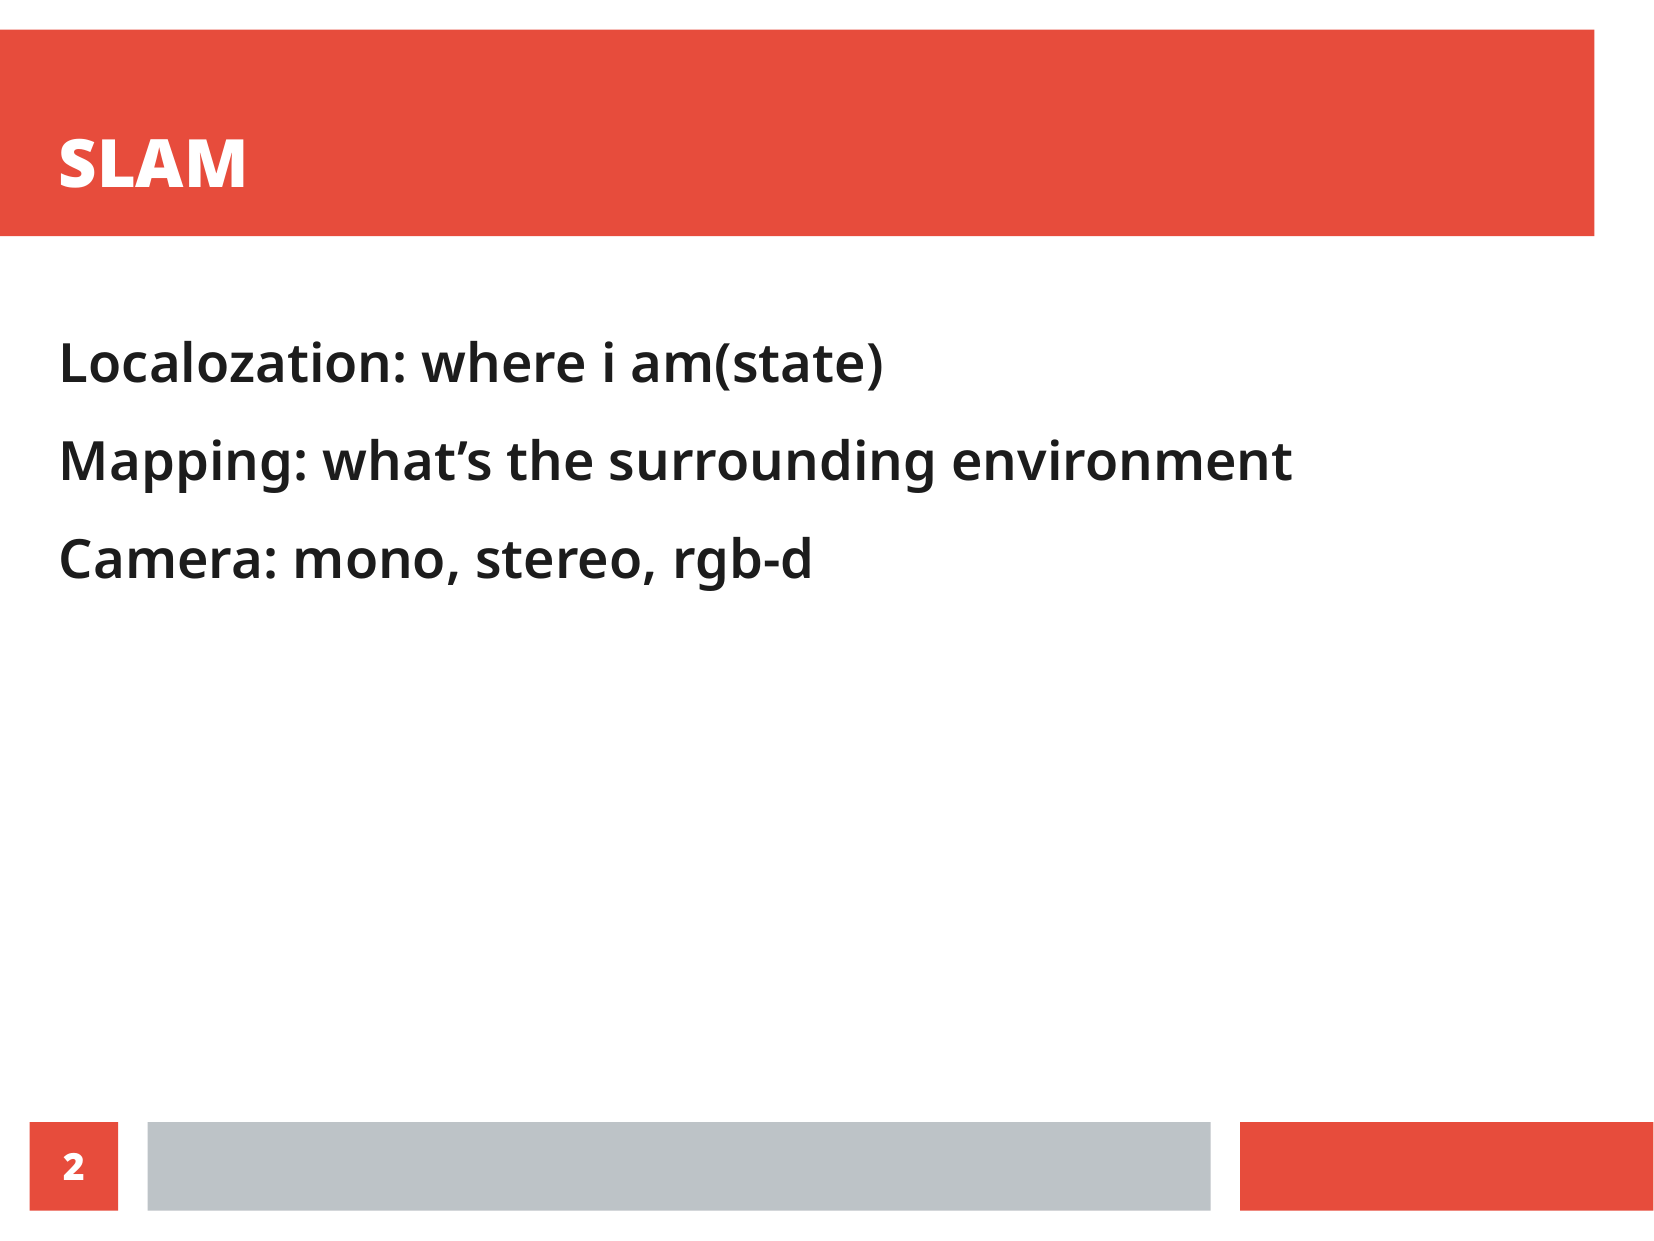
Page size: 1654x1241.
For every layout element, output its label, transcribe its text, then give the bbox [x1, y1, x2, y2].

list Localozation: where i am(state) Mapping: what’s the surrounding environment Camera: mono, stereo, rgb-d [59, 324, 1565, 1093]
title SLAM [59, 59, 1595, 207]
